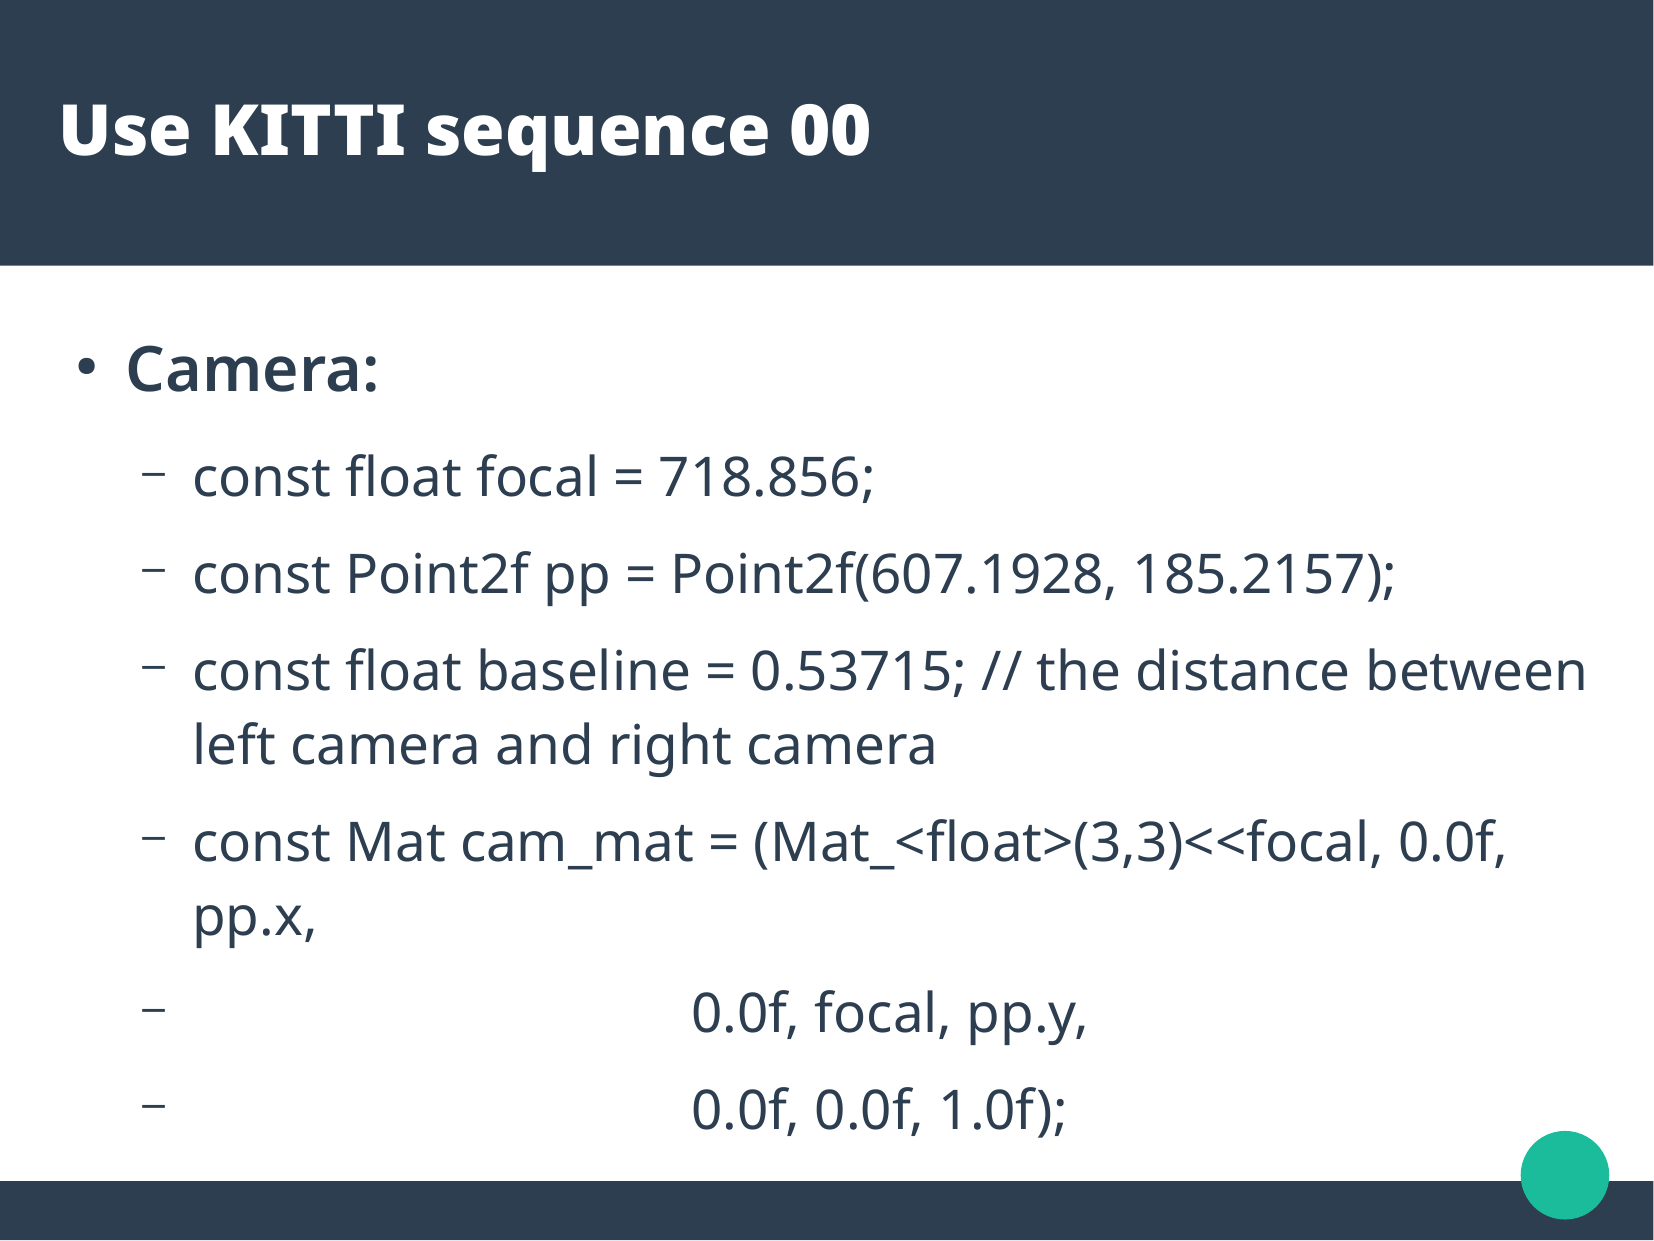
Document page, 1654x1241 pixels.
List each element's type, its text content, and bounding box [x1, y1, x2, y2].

title Use KITTI sequence 00 [59, 49, 1595, 207]
list Camera: const float focal = 718.856; const Point2f pp = Point2f(607.1928, 185.2157); const float baseline = 0.53715; // the distance between left camera and right camera const Mat cam_mat = (Mat_<float>(3,3)<<focal, 0.0f, pp.x, 0.0f, focal, pp.y, 0.0f, 0.0f, 1.0f); [59, 324, 1595, 1152]
